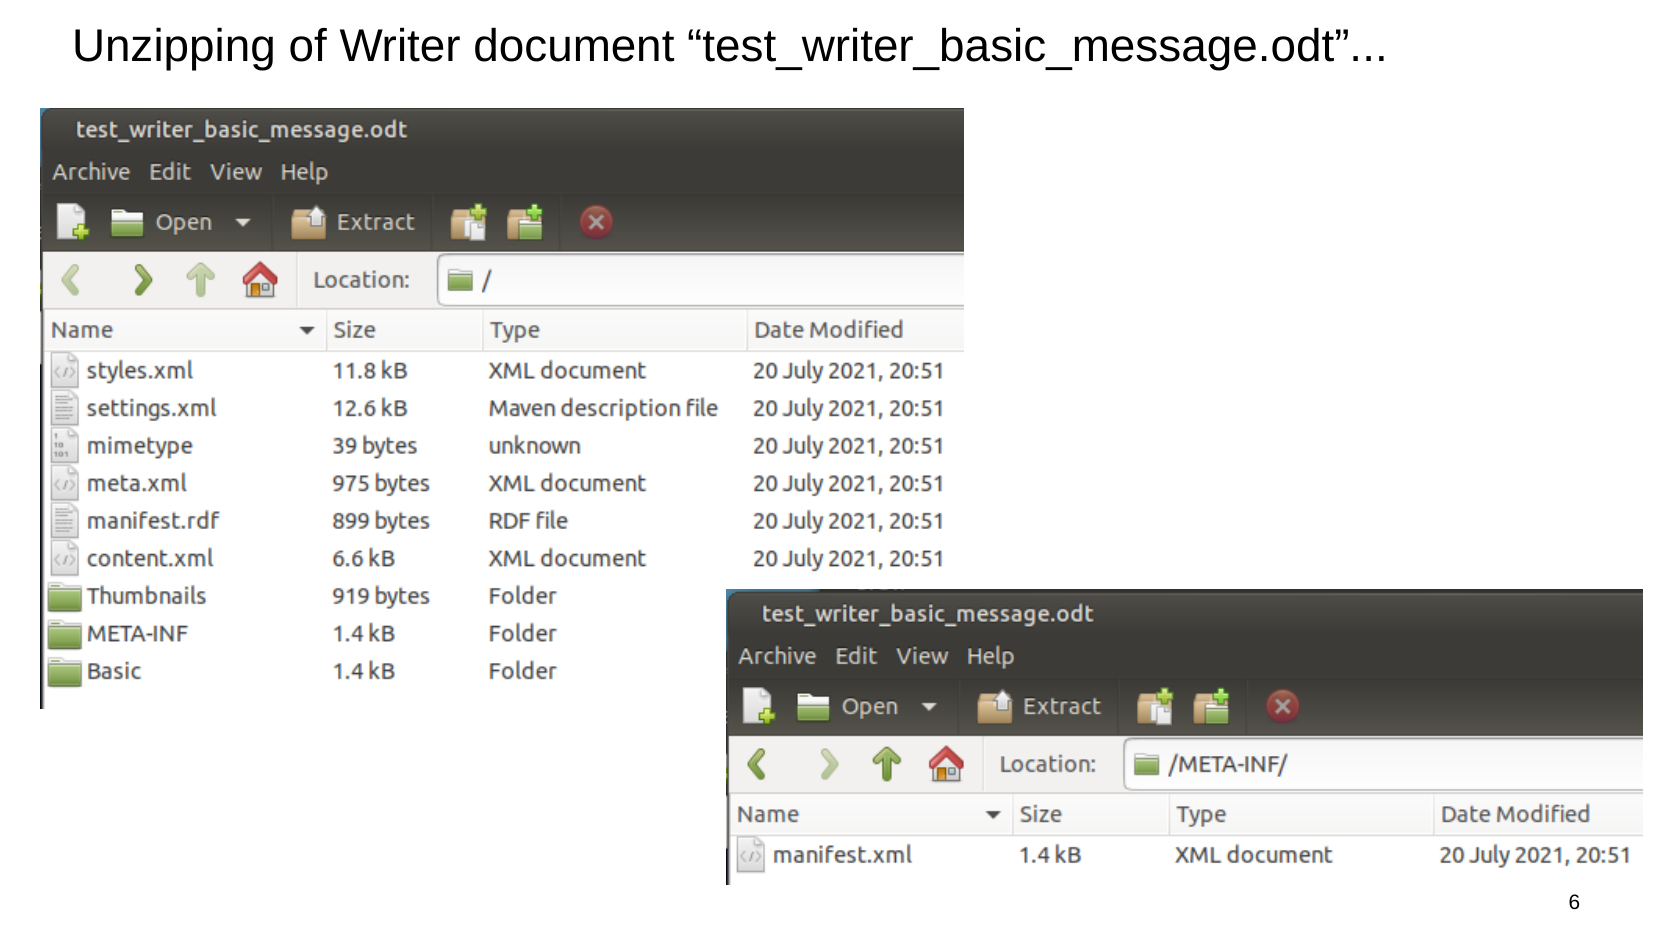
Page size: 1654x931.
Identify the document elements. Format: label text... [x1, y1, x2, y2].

picture [40, 108, 1643, 885]
subtitle Unzipping of Writer document “test_writer_basic_message.odt”... [72, 19, 1561, 111]
text_box <number> [1553, 883, 1654, 922]
